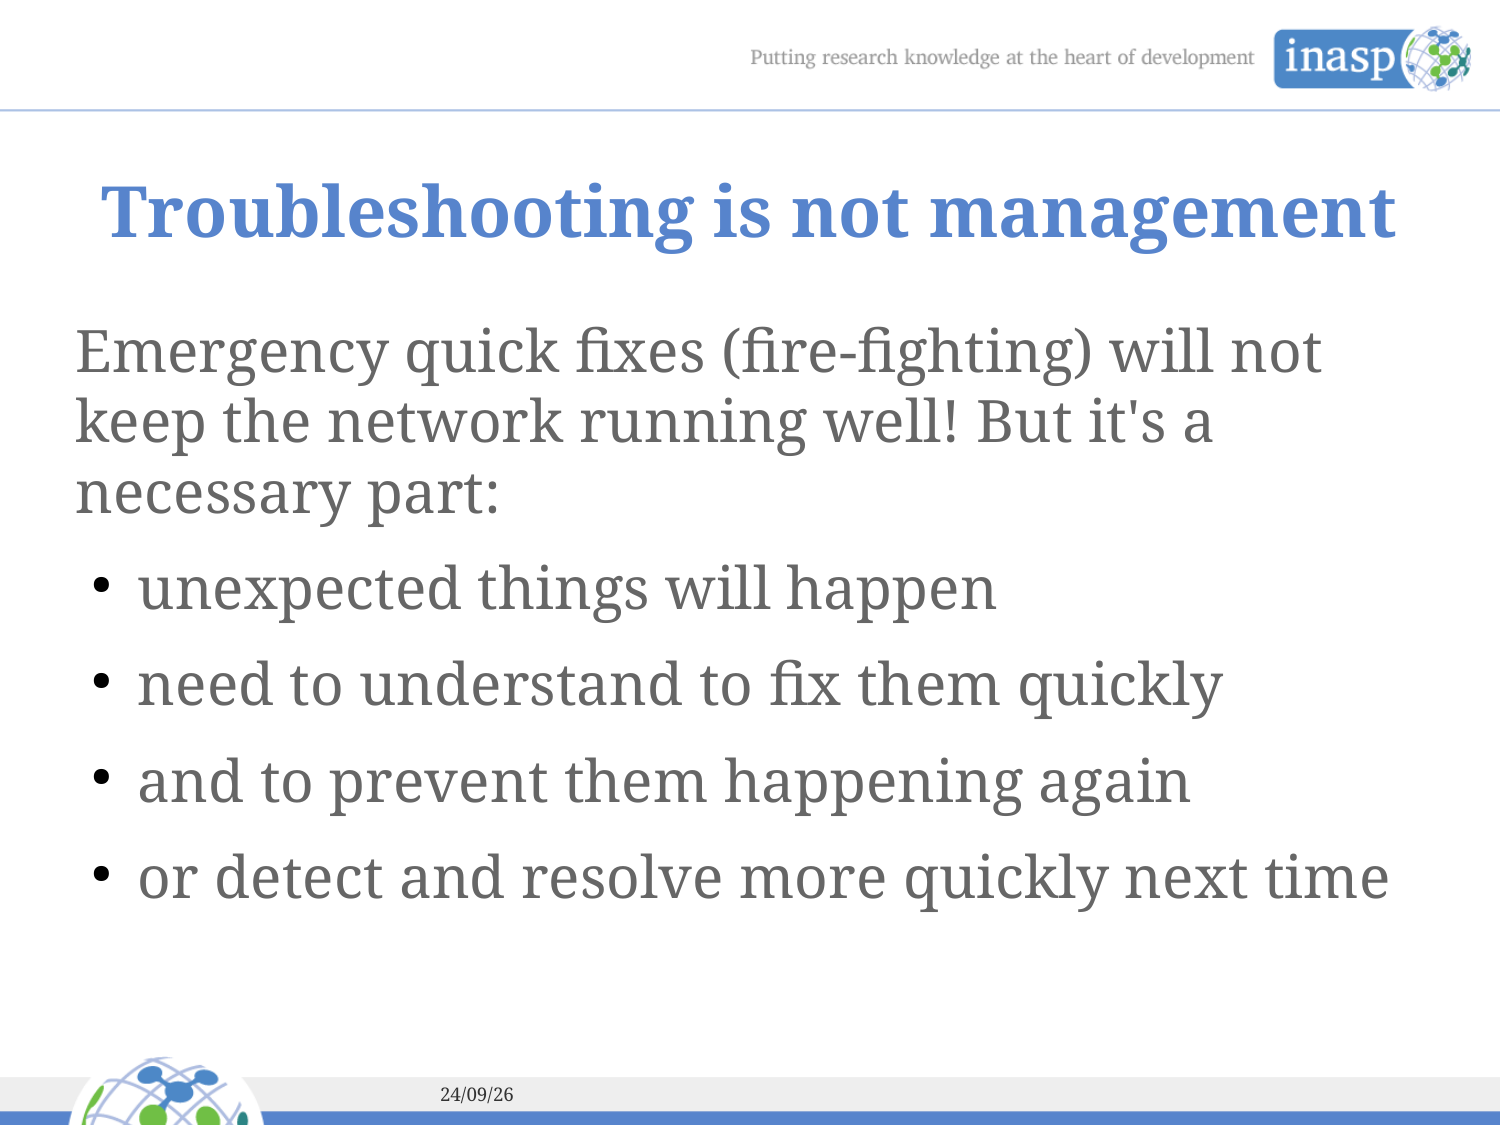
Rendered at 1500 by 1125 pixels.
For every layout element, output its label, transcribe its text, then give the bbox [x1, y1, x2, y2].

title Troubleshooting is not management [75, 129, 1426, 313]
list Emergency quick fixes (fire-fighting) will not keep the network running well! But it's a necessary part: unexpected things will happen need to understand to fix them quickly and to prevent them happening again or detect and resolve more quickly next time [75, 313, 1426, 967]
picture [0, 0, 1500, 1125]
